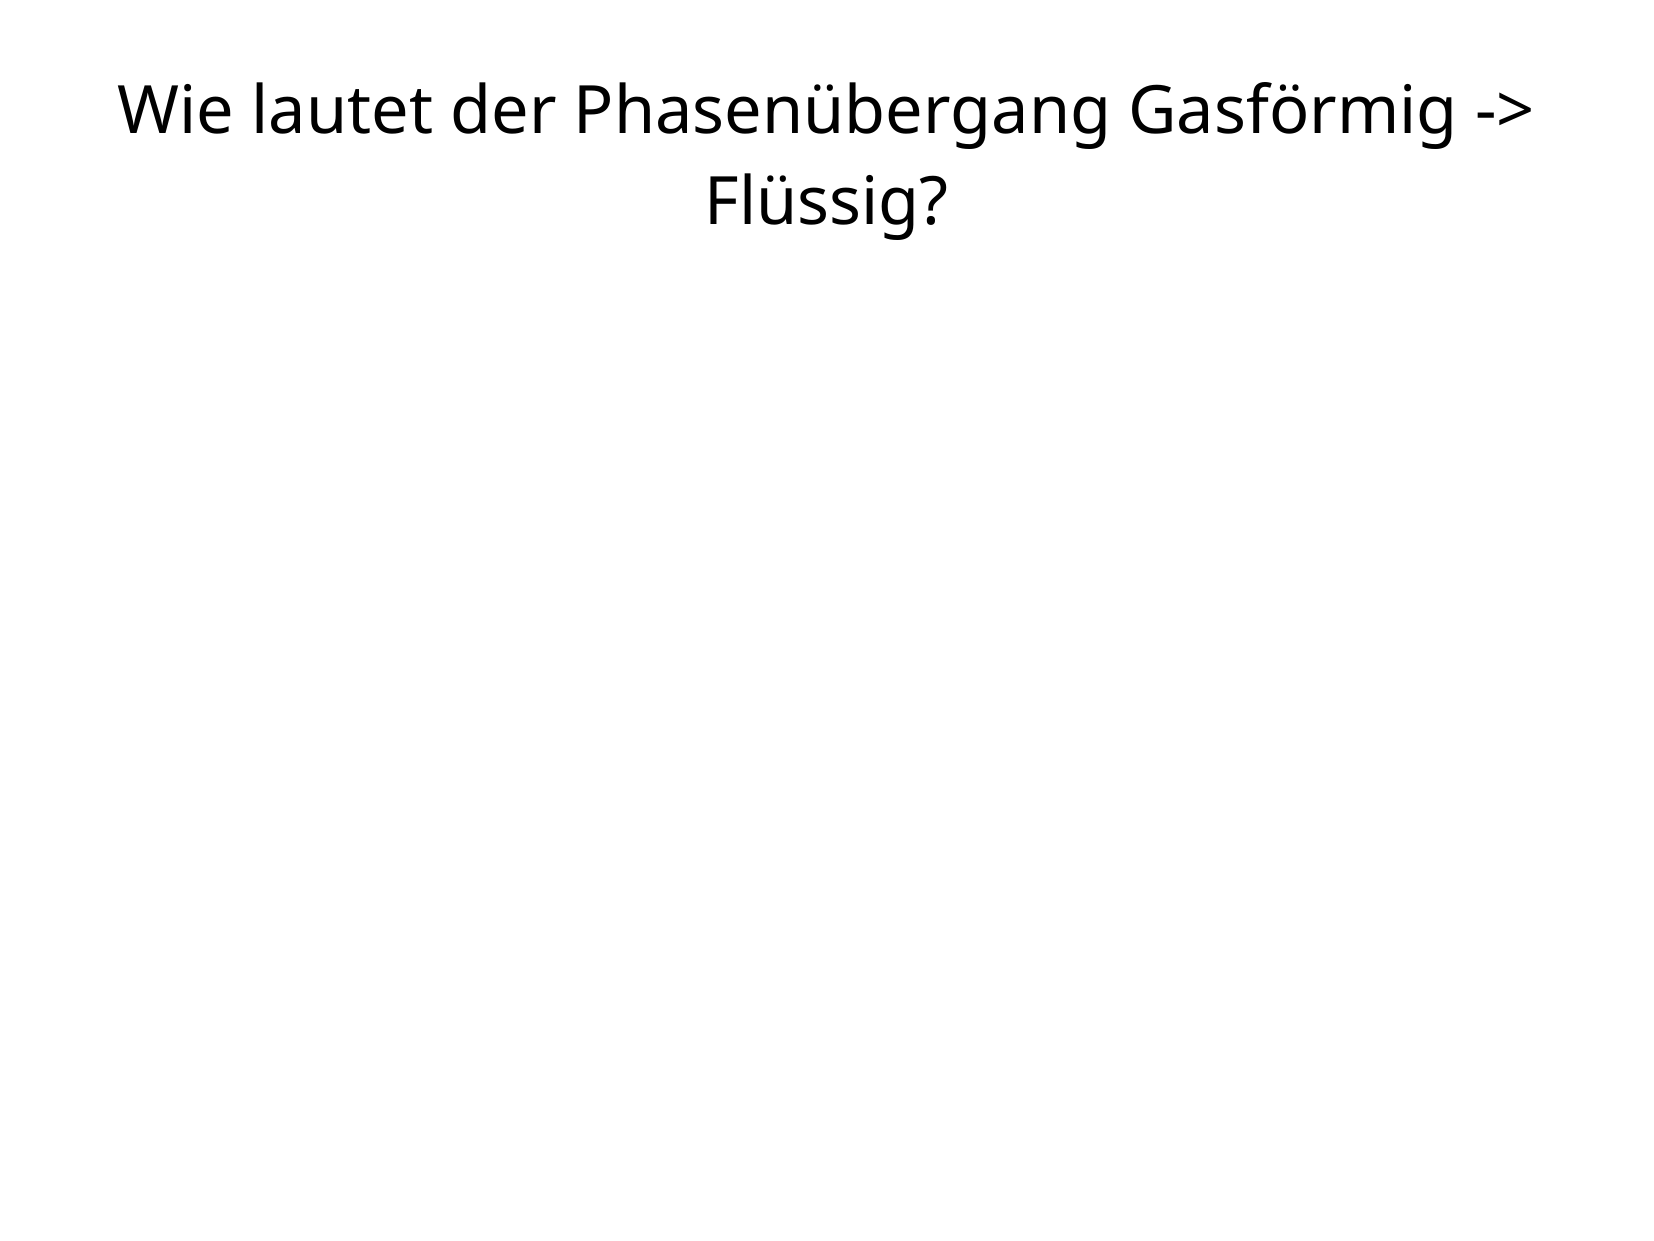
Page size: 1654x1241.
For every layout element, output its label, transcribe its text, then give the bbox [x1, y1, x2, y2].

title Wie lautet der Phasenübergang Gasförmig -> Flüssig? [82, 49, 1571, 257]
